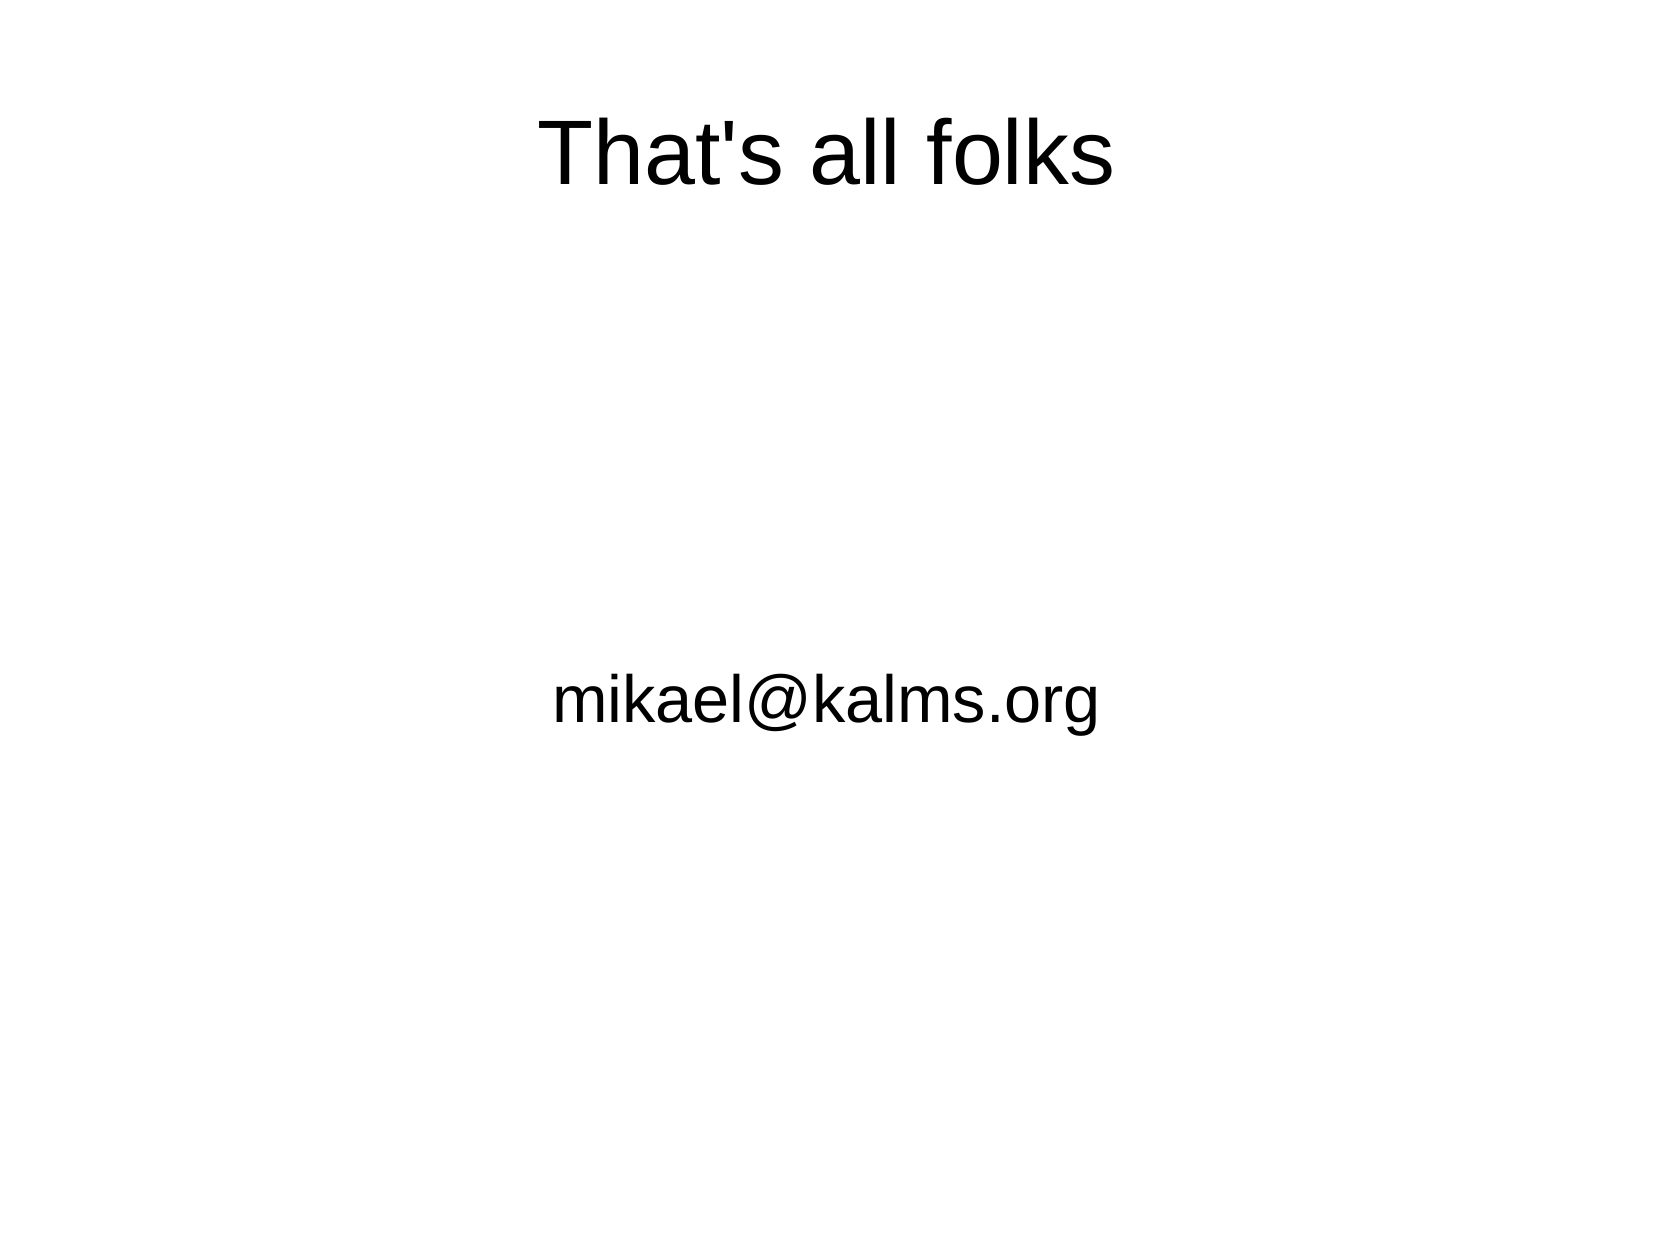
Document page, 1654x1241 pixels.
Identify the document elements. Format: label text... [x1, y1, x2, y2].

title That's all folks [82, 49, 1571, 257]
subtitle mikael@kalms.org [82, 290, 1571, 1109]
